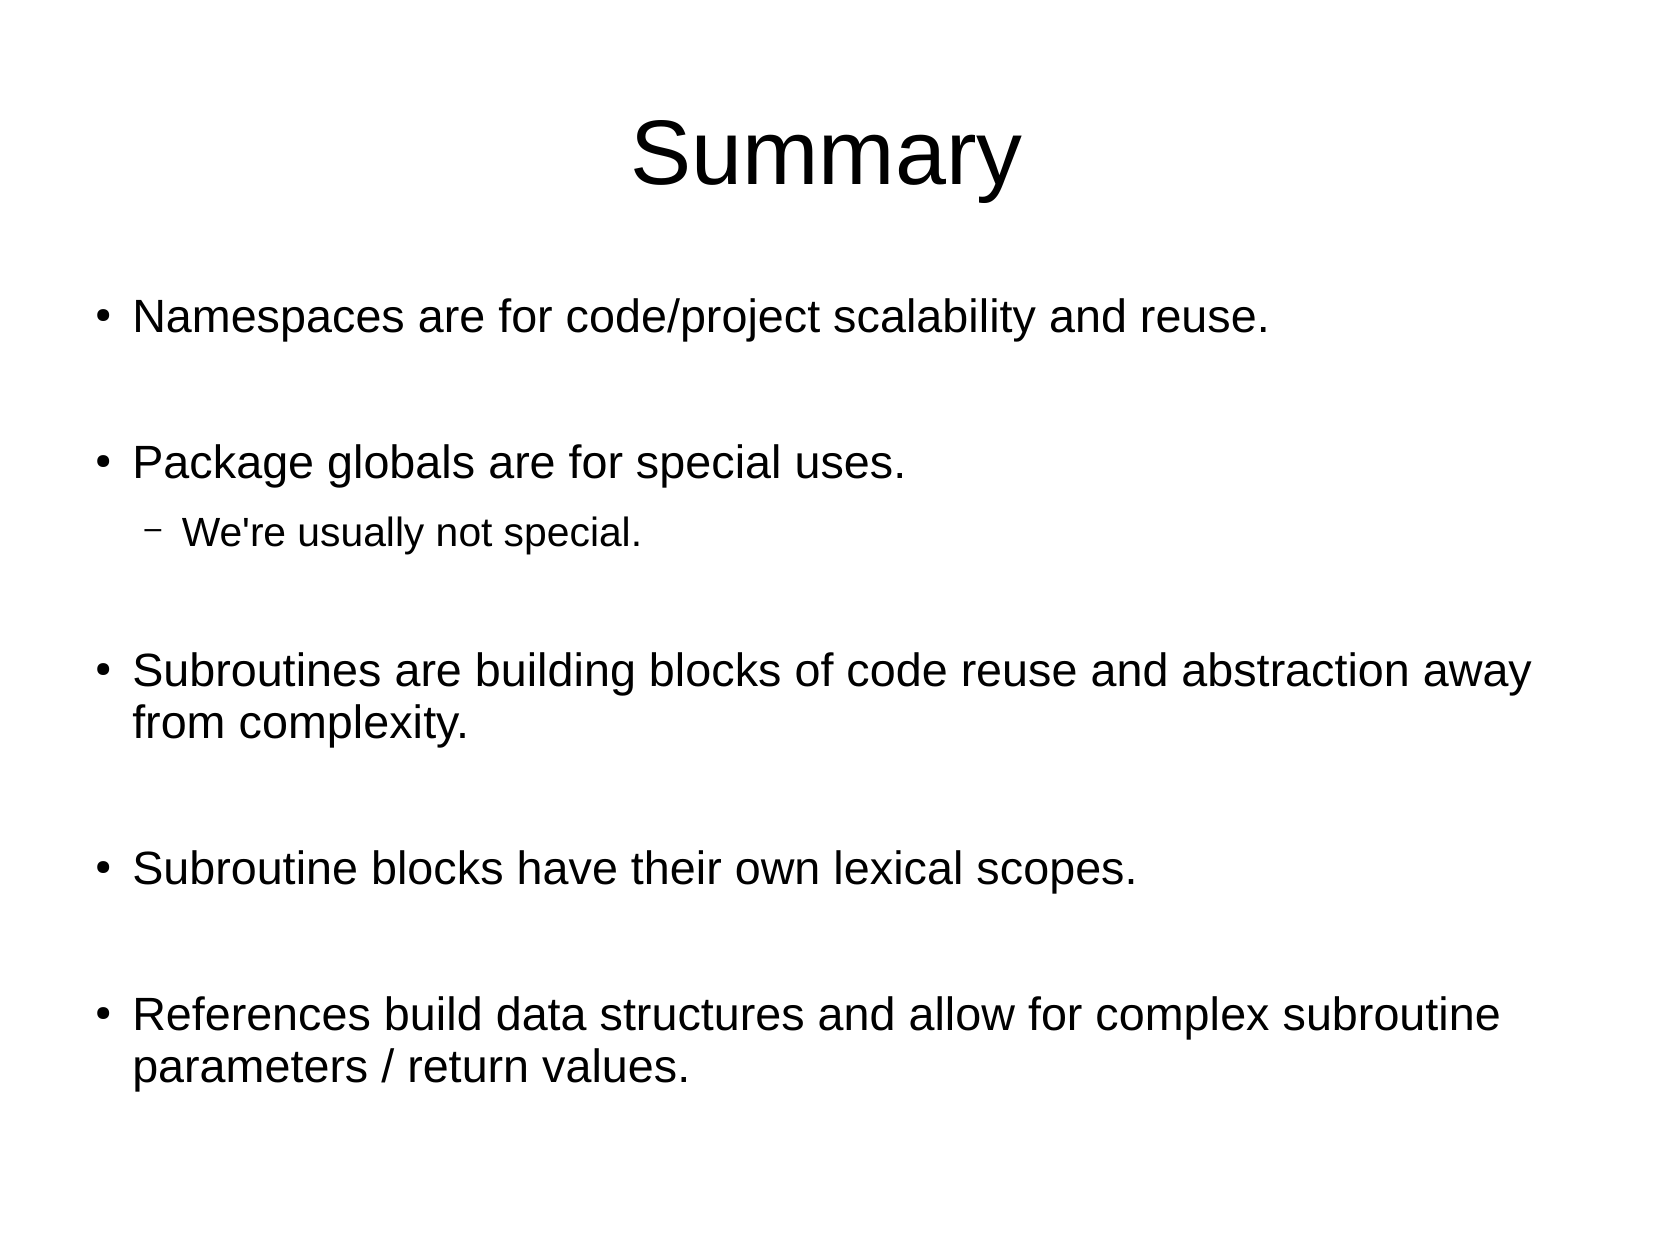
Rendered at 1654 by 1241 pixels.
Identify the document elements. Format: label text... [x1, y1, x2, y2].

list Namespaces are for code/project scalability and reuse. Package globals are for special uses. We're usually not special. Subroutines are building blocks of code reuse and abstraction away from complexity. Subroutine blocks have their own lexical scopes. References build data structures and allow for complex subroutine parameters / return values. [82, 290, 1571, 1096]
title Summary [82, 49, 1571, 257]
